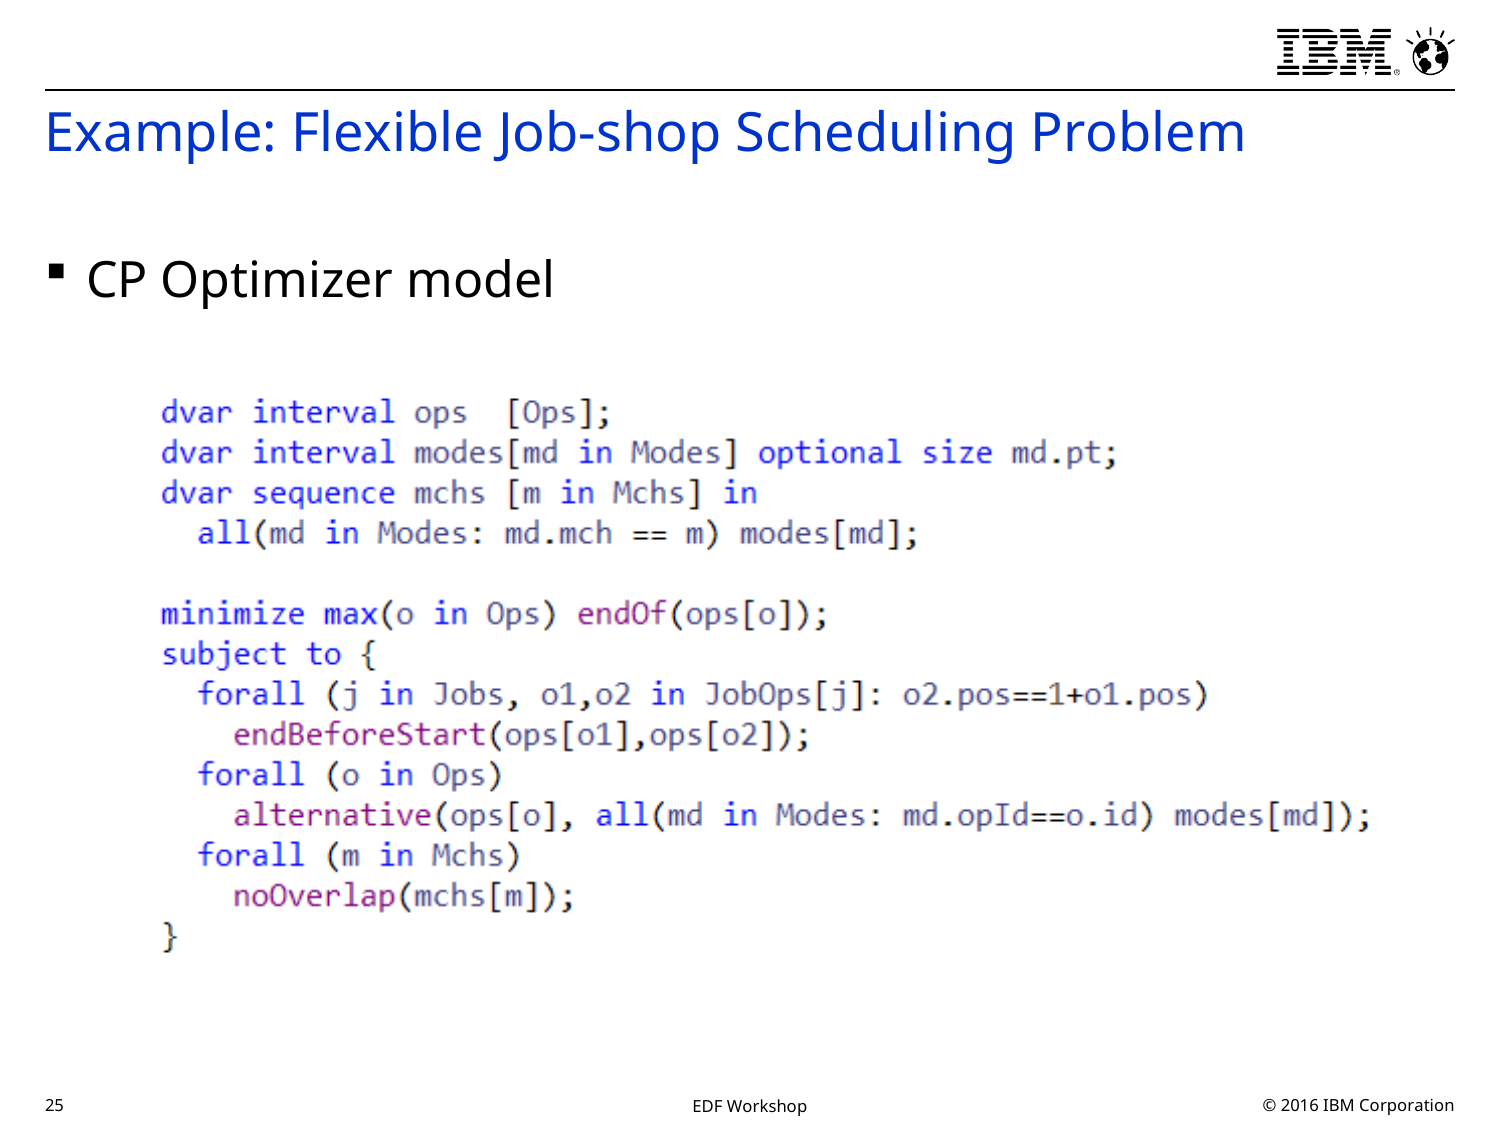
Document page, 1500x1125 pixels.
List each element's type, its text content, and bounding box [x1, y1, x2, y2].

picture [147, 391, 1388, 961]
list CP Optimizer model [29, 239, 1455, 330]
title Example: Flexible Job-shop Scheduling Problem [29, 97, 1455, 203]
picture [1260, 10, 1468, 90]
